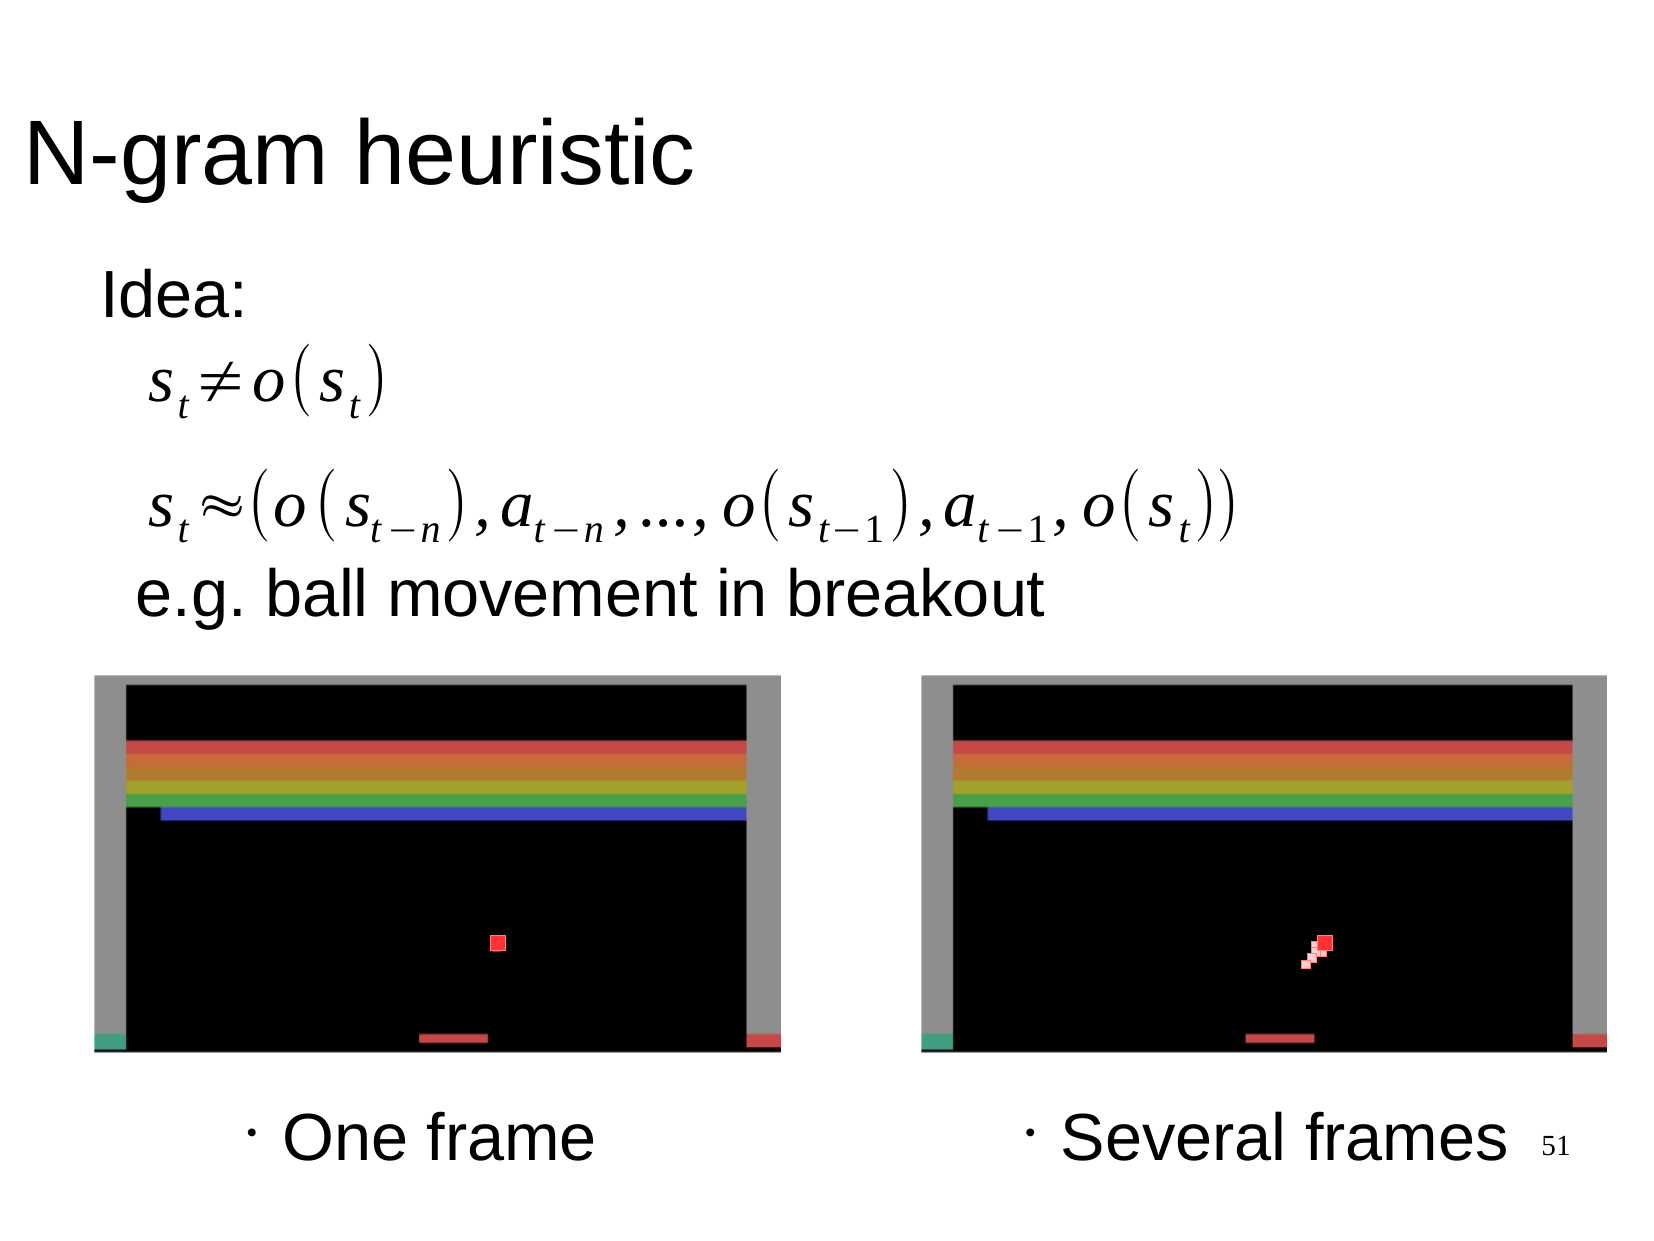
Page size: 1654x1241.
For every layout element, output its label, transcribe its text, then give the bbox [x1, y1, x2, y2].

chart [131, 463, 1256, 550]
text_box [1301, 935, 1333, 969]
text_box Several frames [837, 1099, 1654, 1175]
picture [94, 675, 781, 1053]
title N-gram heuristic [23, 49, 1512, 257]
text_box [490, 935, 506, 951]
picture [921, 675, 1607, 1053]
text_box One frame [10, 1099, 837, 1175]
text_box Idea: e.g. ball movement in breakout [64, 238, 1255, 649]
chart [131, 339, 403, 426]
